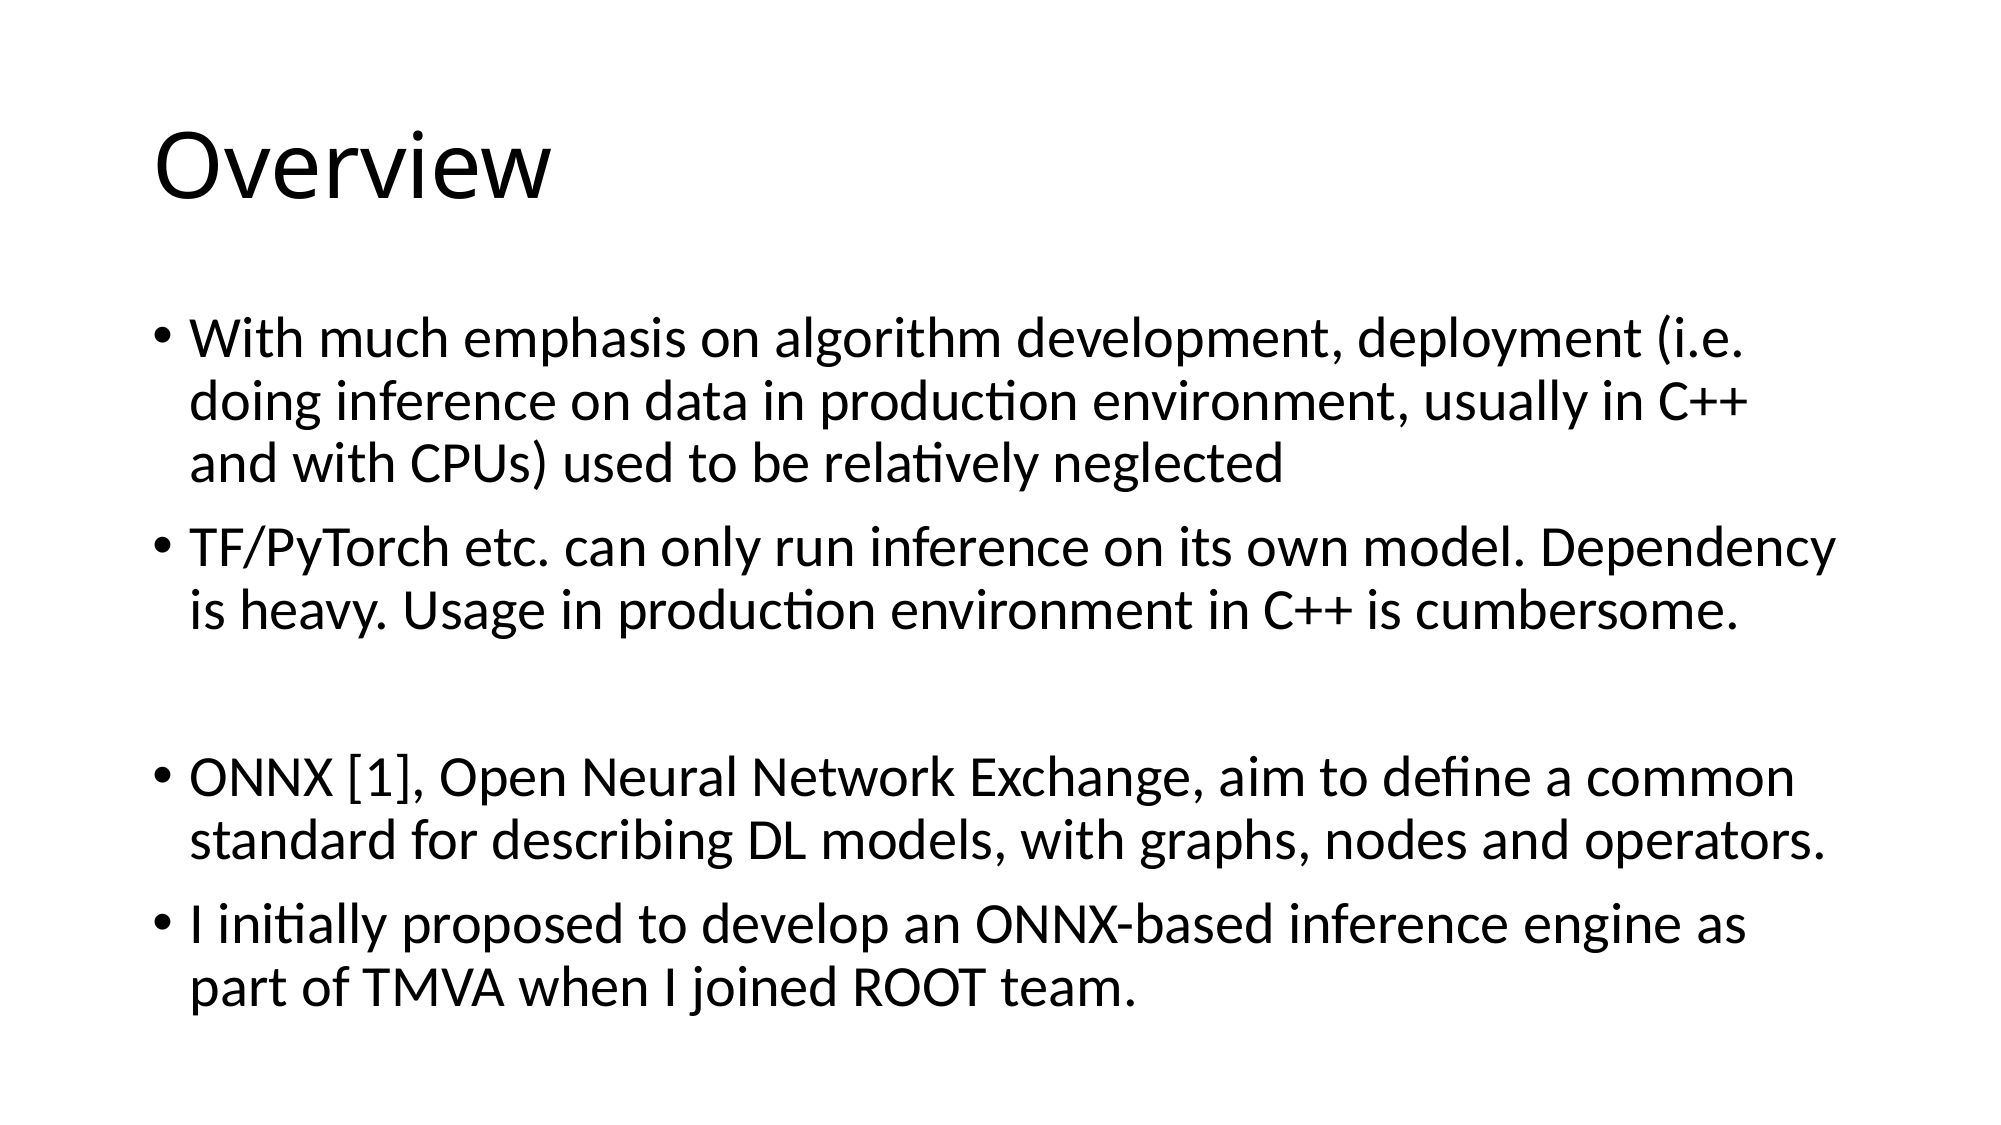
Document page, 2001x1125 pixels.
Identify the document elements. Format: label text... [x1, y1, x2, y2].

list With much emphasis on algorithm development, deployment (i.e. doing inference on data in production environment, usually in C++ and with CPUs) used to be relatively neglected TF/PyTorch etc. can only run inference on its own model. Dependency is heavy. Usage in production environment in C++ is cumbersome. ONNX [1], Open Neural Network Exchange, aim to define a common standard for describing DL models, with graphs, nodes and operators. I initially proposed to develop an ONNX-based inference engine as part of TMVA when I joined ROOT team. [137, 299, 1863, 1057]
title Overview [137, 59, 1863, 278]
